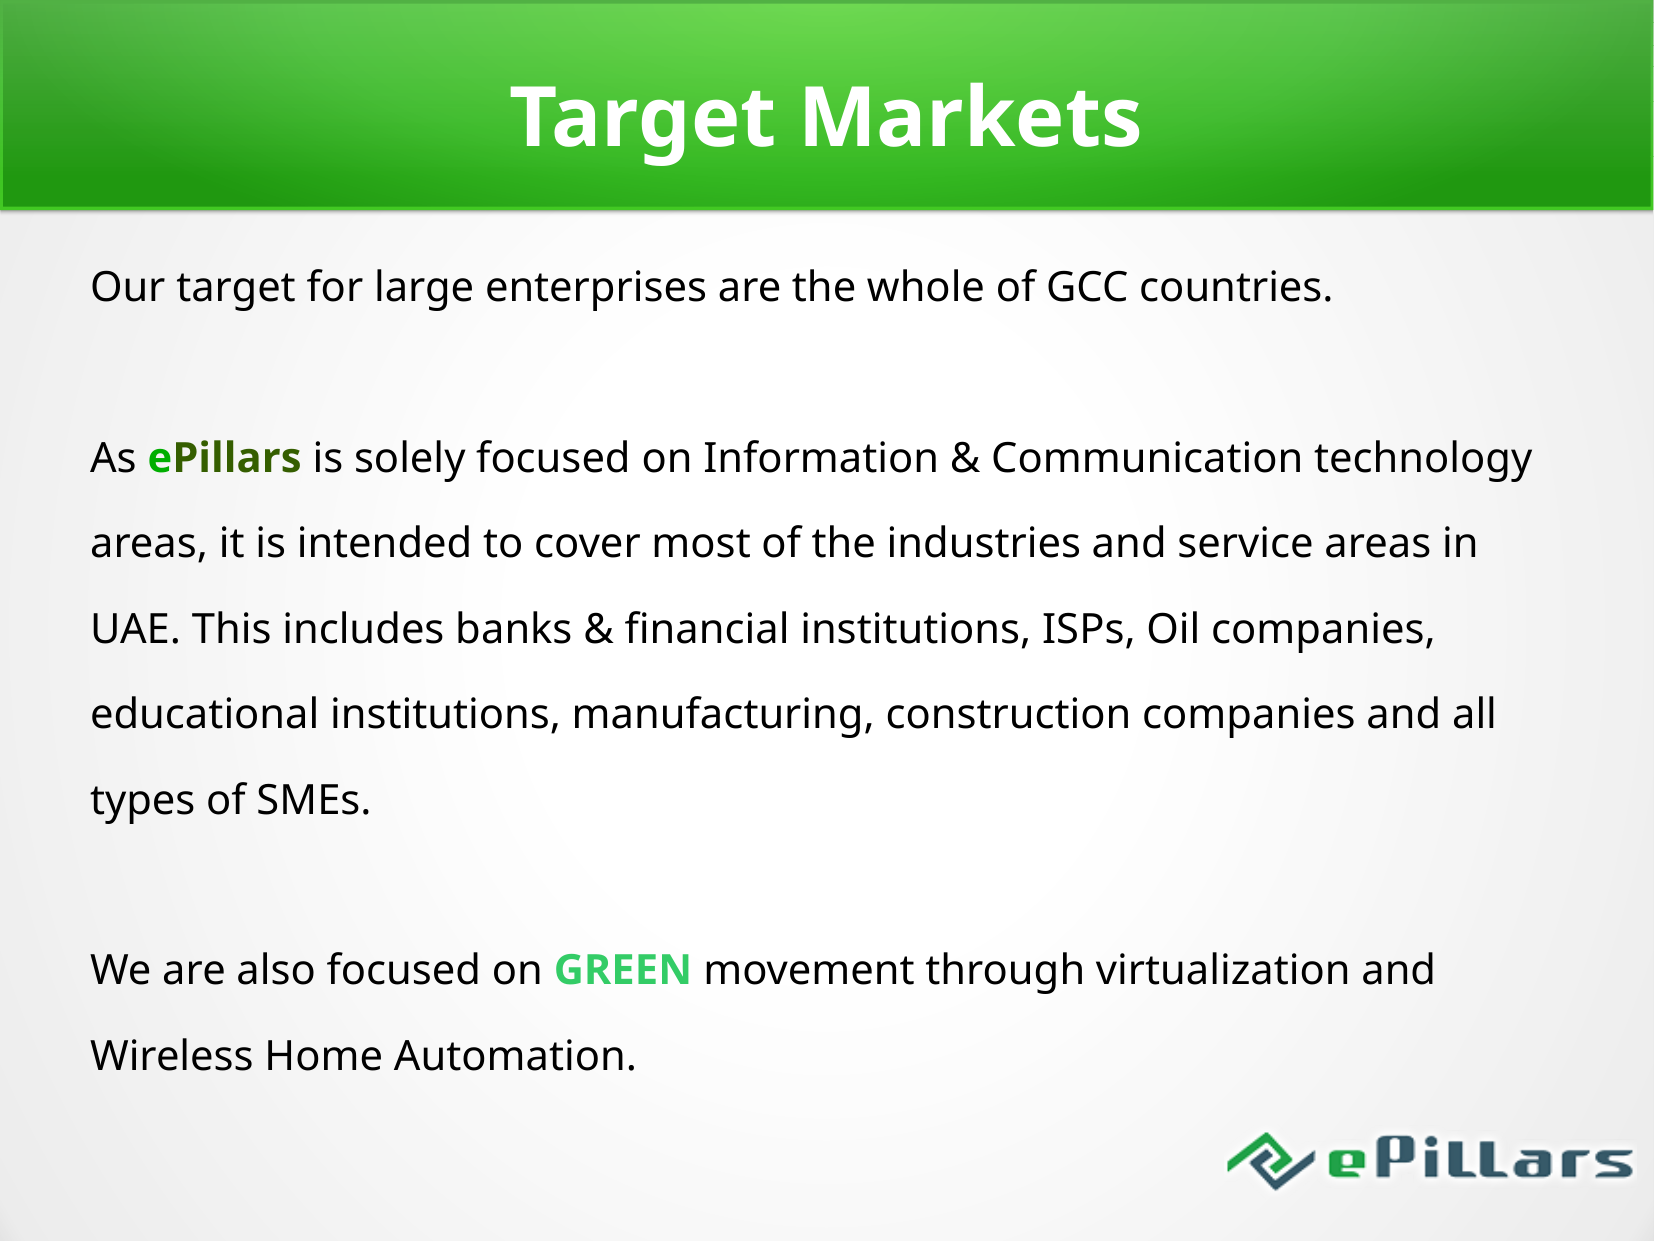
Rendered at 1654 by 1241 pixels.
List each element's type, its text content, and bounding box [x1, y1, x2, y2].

title Target Markets [82, 49, 1571, 179]
subtitle Our target for large enterprises are the whole of GCC countries. As ePillars is solely focused on Information & Communication technology areas, it is intended to cover most of the industries and service areas in UAE. This includes banks & financial institutions, ISPs, Oil companies, educational institutions, manufacturing, construction companies and all types of SMEs. We are also focused on GREEN movement through virtualization and Wireless Home Automation. [90, 295, 1576, 1016]
picture [1224, 1124, 1637, 1201]
